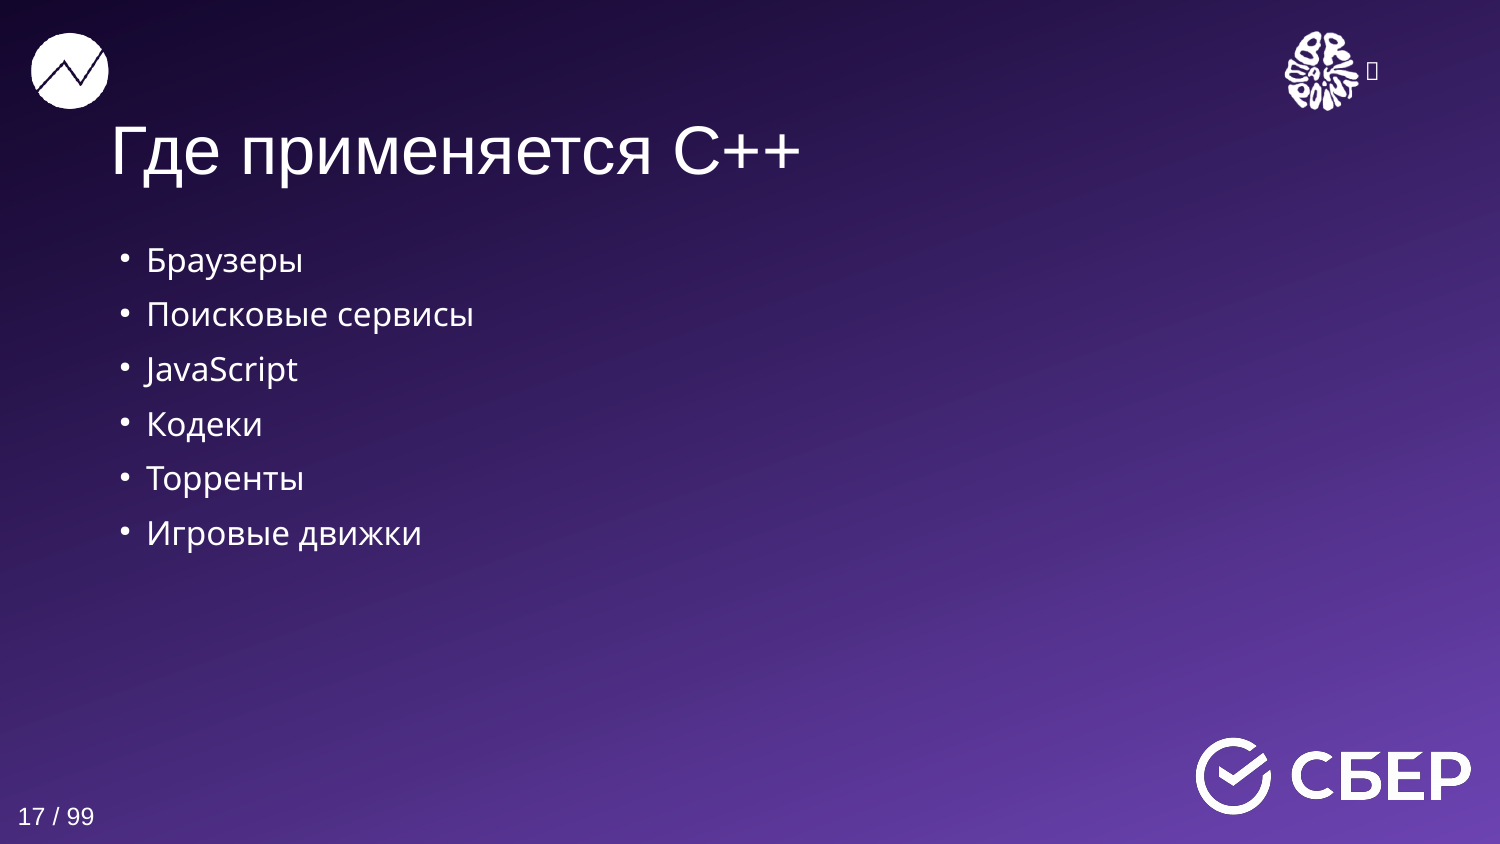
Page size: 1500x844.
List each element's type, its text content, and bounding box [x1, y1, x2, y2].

title Где применяется C++ [103, 100, 1397, 205]
text_box 🐙 [1364, 36, 1489, 107]
list Браузеры Поисковые сервисы JavaScript Кодеки Торренты Игровые движки [103, 195, 488, 563]
text_box <number> / 99 [2, 795, 632, 839]
picture [0, 0, 1500, 844]
